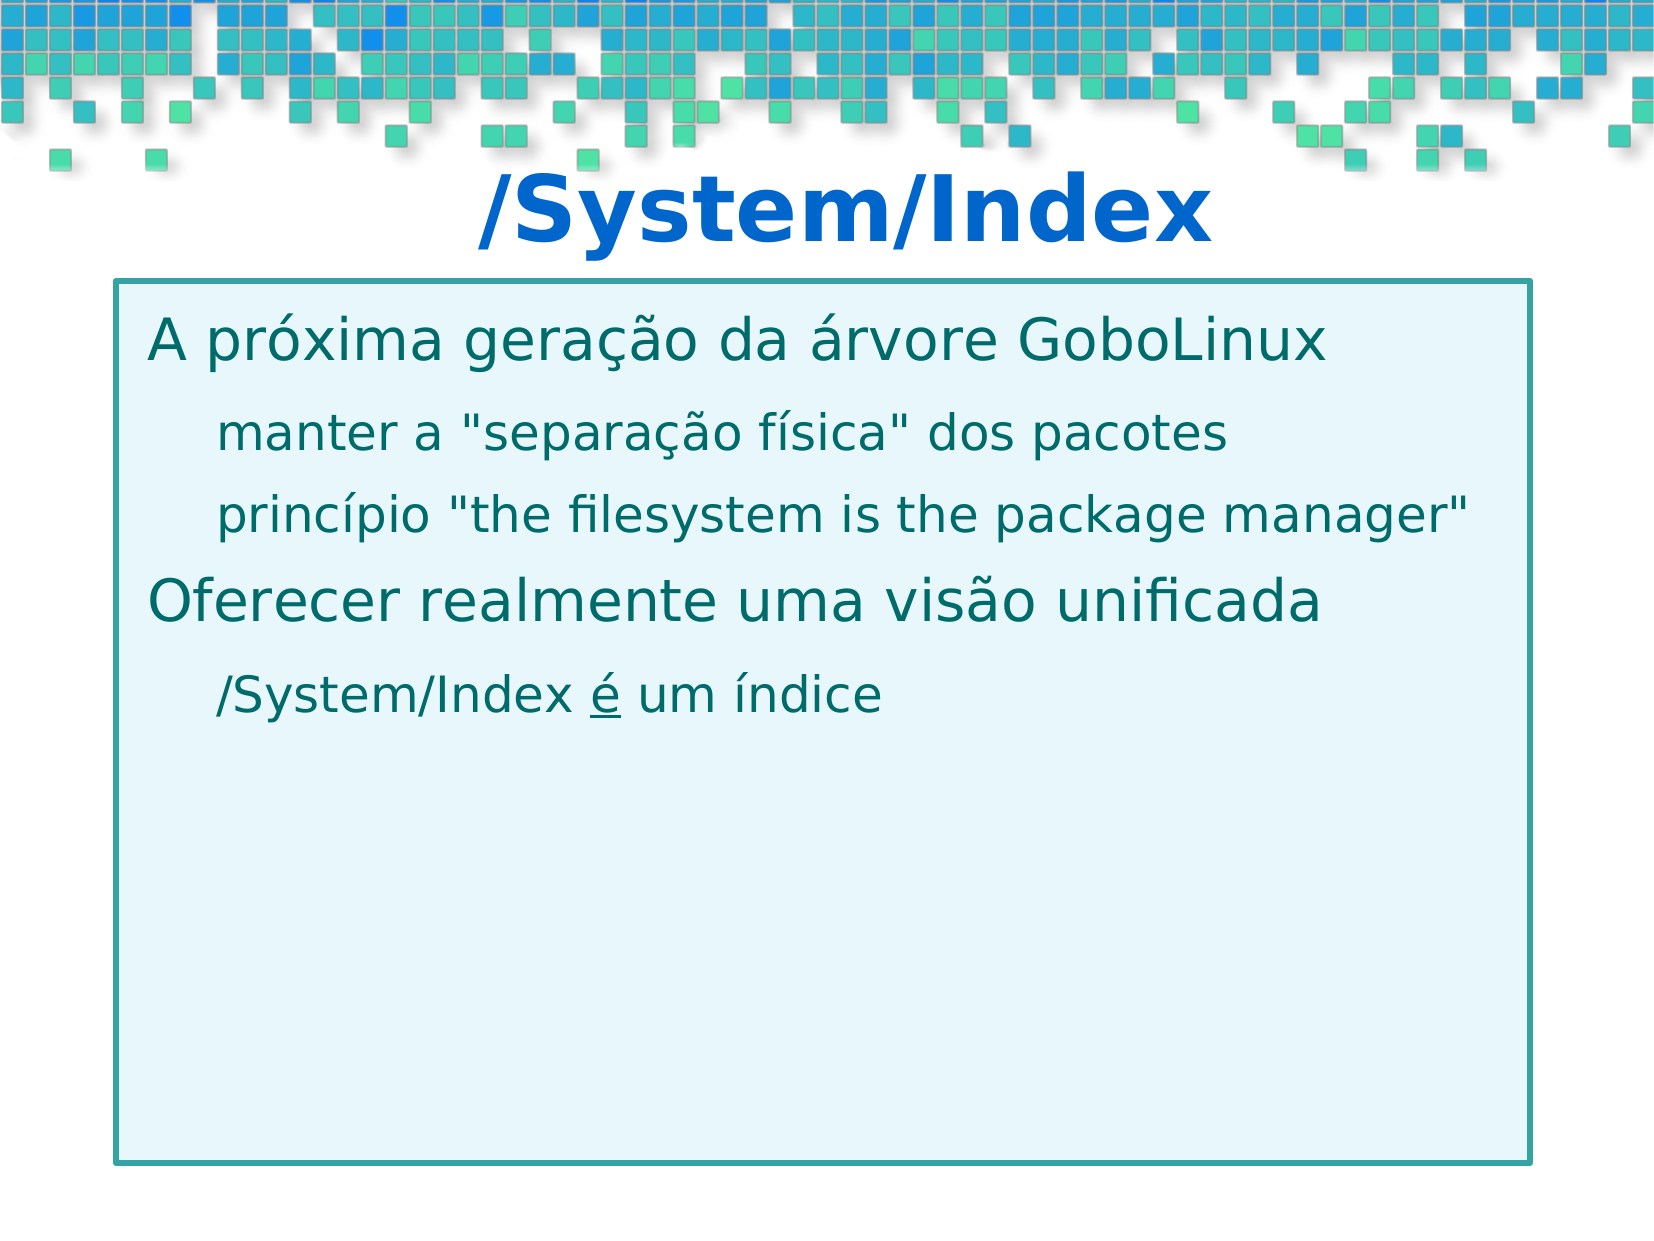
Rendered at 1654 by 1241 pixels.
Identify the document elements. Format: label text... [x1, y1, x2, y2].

picture [0, 0, 1654, 185]
title /System/Index [112, 132, 1581, 287]
list A próxima geração da árvore GoboLinux manter a "separação física" dos pacotes princípio "the filesystem is the package manager" Oferecer realmente uma visão unificada /System/Index é um índice [121, 306, 1534, 1160]
